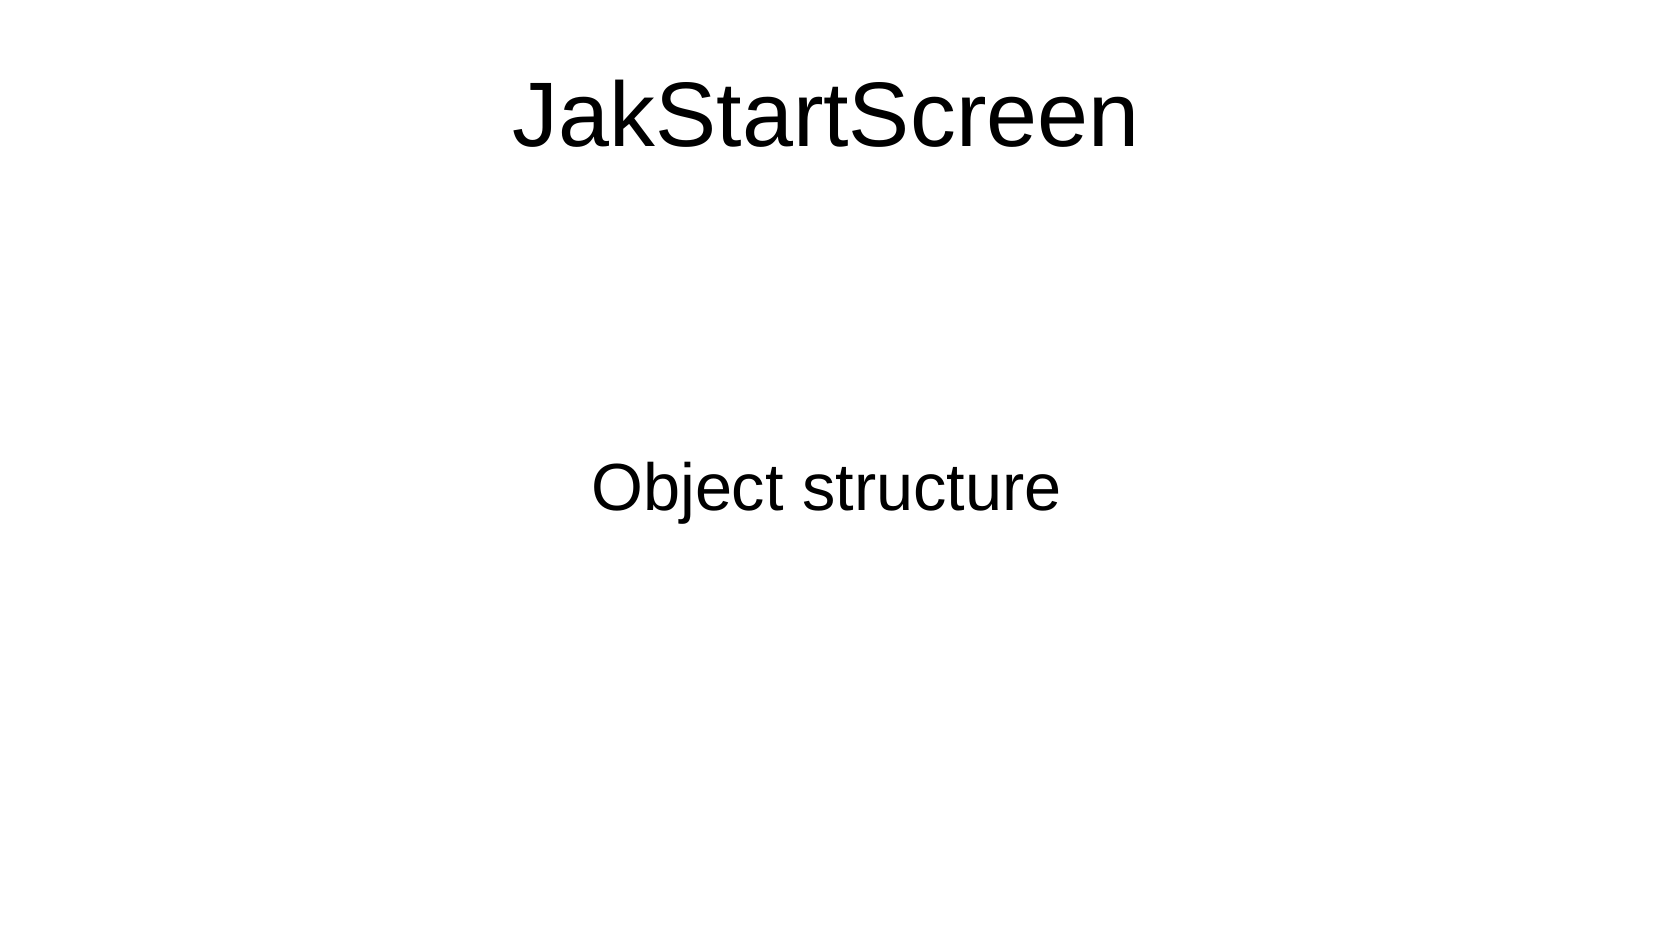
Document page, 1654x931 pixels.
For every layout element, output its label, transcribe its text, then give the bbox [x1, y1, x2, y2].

title JakStartScreen [82, 37, 1571, 193]
subtitle Object structure [82, 217, 1571, 758]
